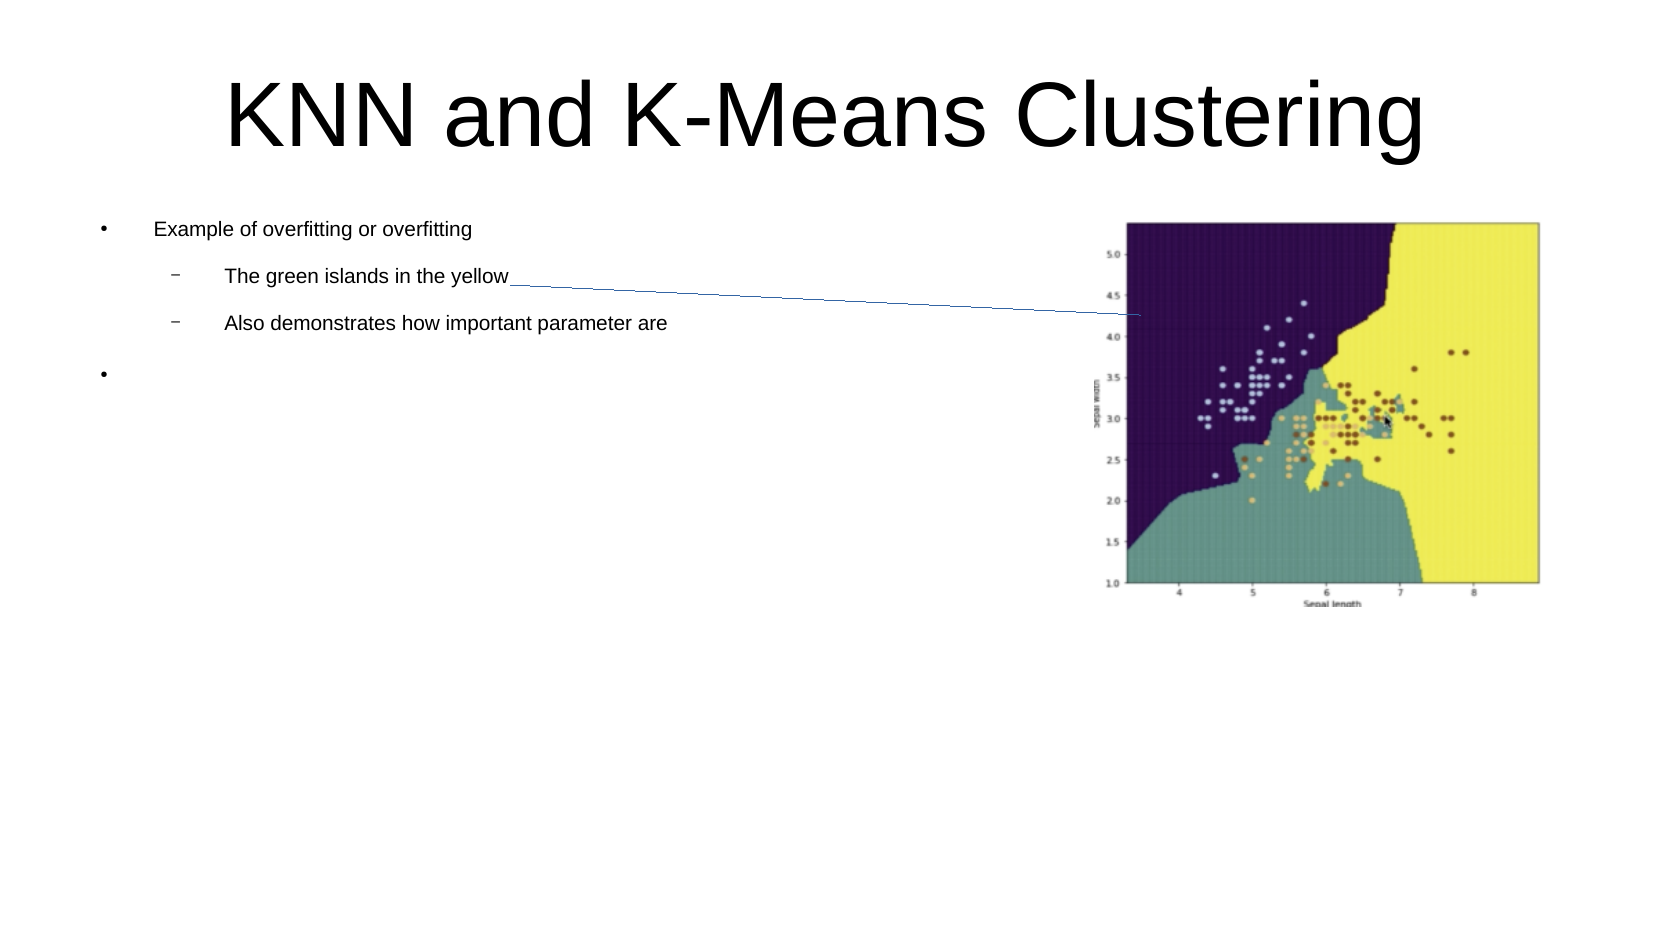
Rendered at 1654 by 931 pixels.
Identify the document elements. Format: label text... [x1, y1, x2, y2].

list Example of overfitting or overfitting The green islands in the yellow Also demonstrates how important parameter are [82, 217, 1621, 916]
title KNN and K-Means Clustering [82, 37, 1571, 193]
picture [1094, 217, 1561, 608]
